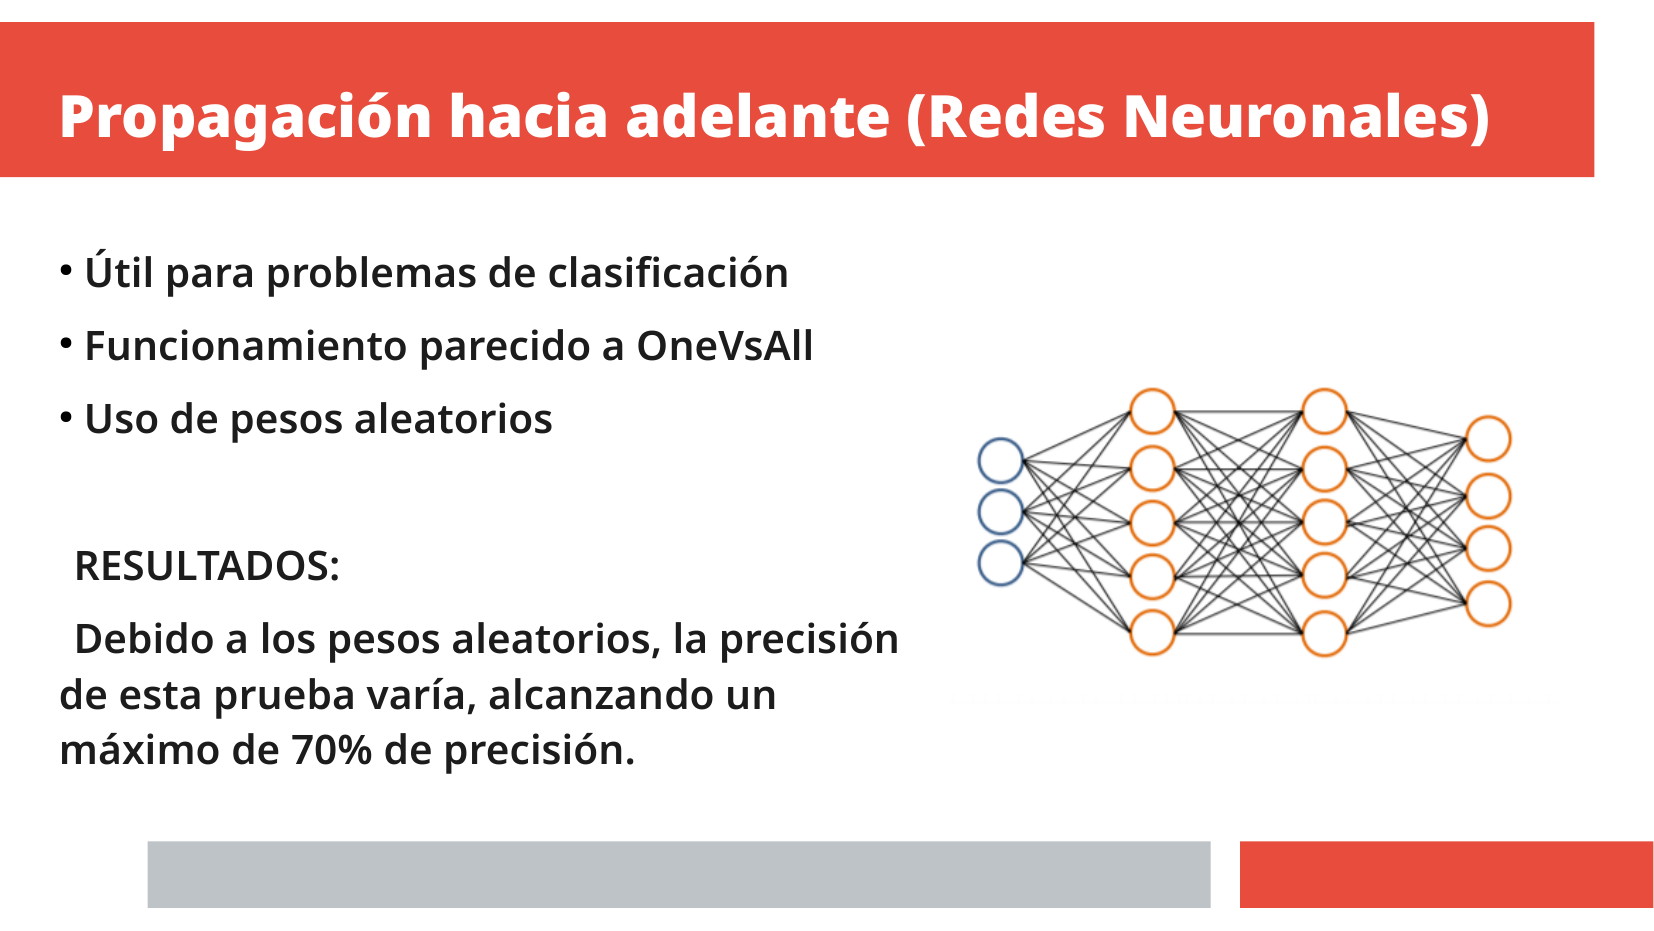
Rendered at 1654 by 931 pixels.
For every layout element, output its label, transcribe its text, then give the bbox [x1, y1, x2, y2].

list Útil para problemas de clasificación Funcionamiento parecido a OneVsAll Uso de pesos aleatorios RESULTADOS: Debido a los pesos aleatorios, la precisión de esta prueba varía, alcanzando un máximo de 70% de precisión. [59, 243, 931, 820]
title Propagación hacia adelante (Redes Neuronales) [59, 44, 1595, 156]
picture [950, 344, 1561, 706]
